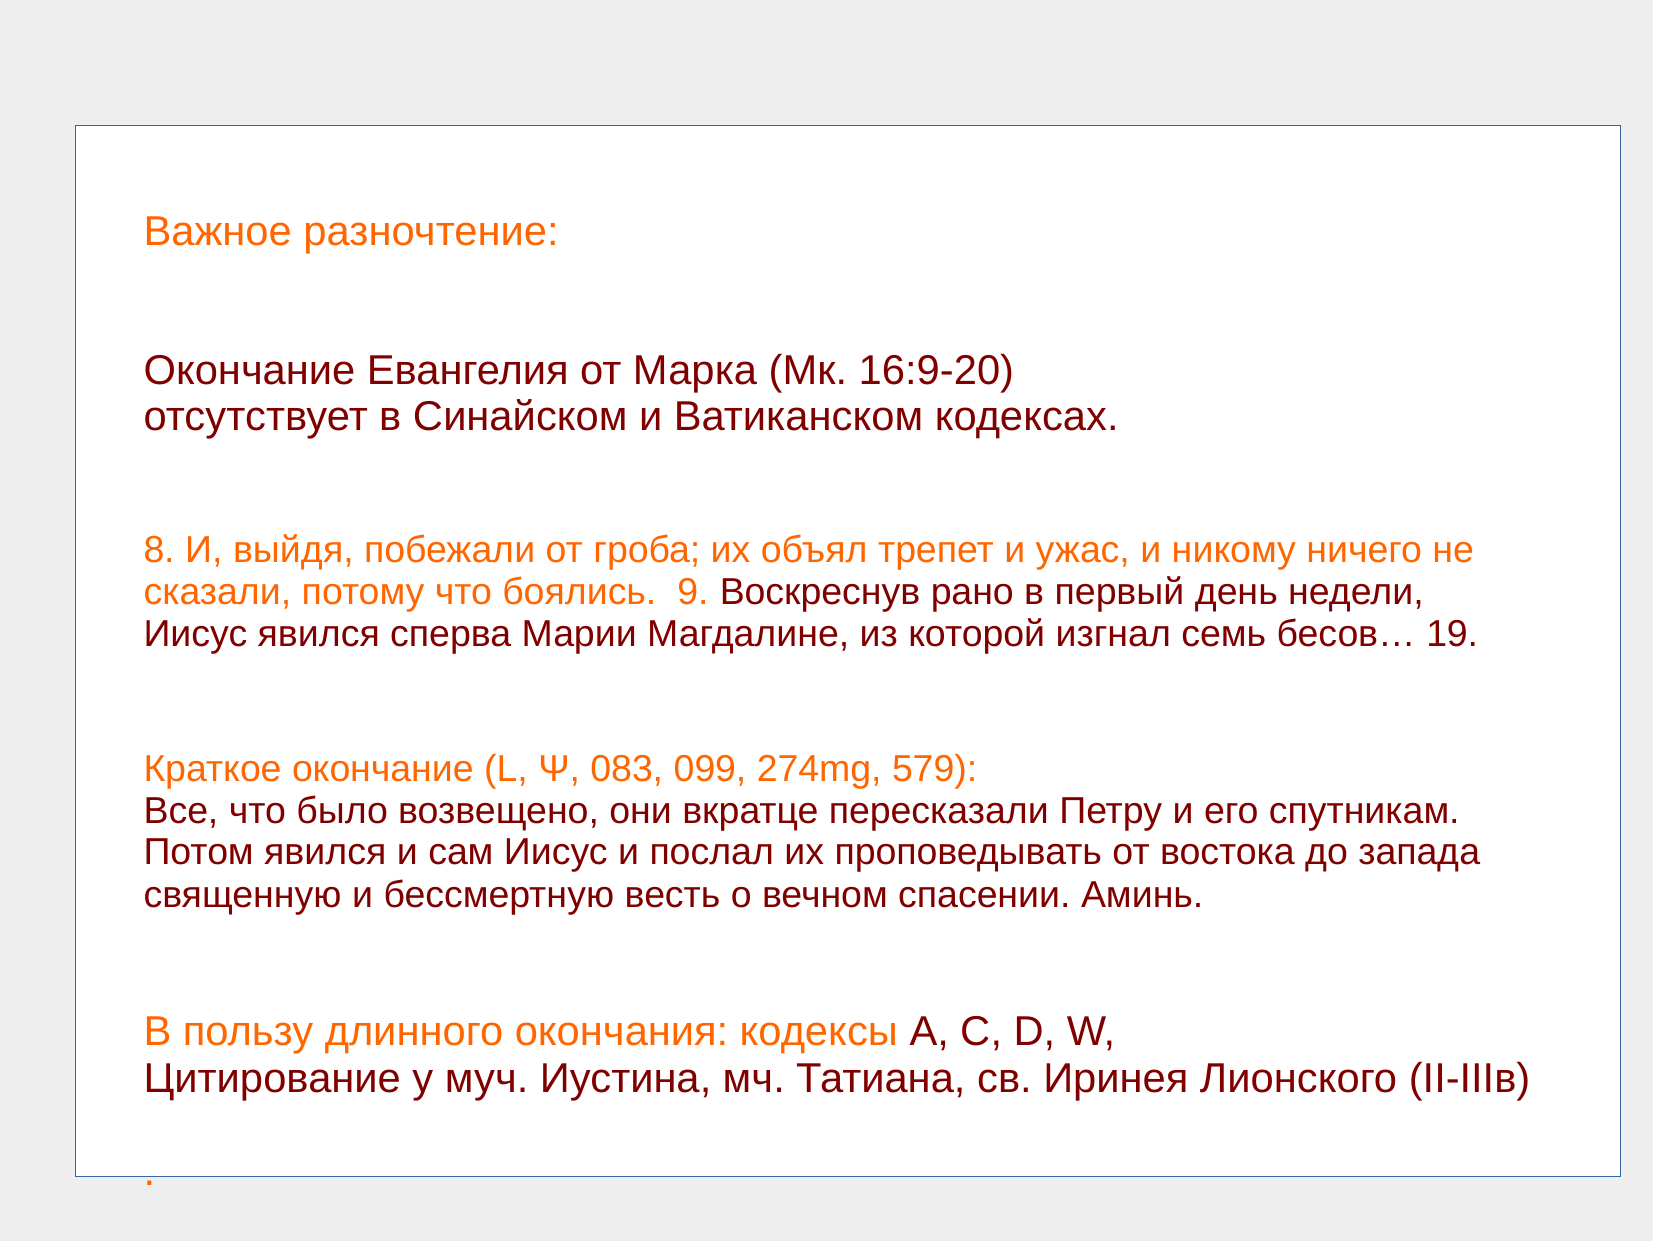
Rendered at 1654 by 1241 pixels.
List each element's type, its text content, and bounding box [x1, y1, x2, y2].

text_box [75, 125, 1621, 1177]
subtitle Важное разночтение: Окончание Евангелия от Марка (Мк. 16:9-20) отсутствует в Синайском и Ватиканском кодексах. 8. И, выйдя, побежали от гроба; их объял трепет и ужас, и никому ничего не сказали, потому что боялись. 9. Воскреснув рано в первый день недели, Иисус явился сперва Марии Магдалине, из которой изгнал семь бесов… 19. Краткое окончание (L, Ψ, 083, 099, 274mg, 579): Все, что было возвещено, они вкратце пересказали Петру и его спутникам. Потом явился и сам Иисус и послал их проповедывать от востока до запада священную и бессмертную весть о вечном спасении. Аминь. В пользу длинного окончания: кодексы A, C, D, W, Цитирование у муч. Иустина, мч. Татиана, св. Иринея Лионского (II-IIIв) . [143, 207, 1539, 1134]
